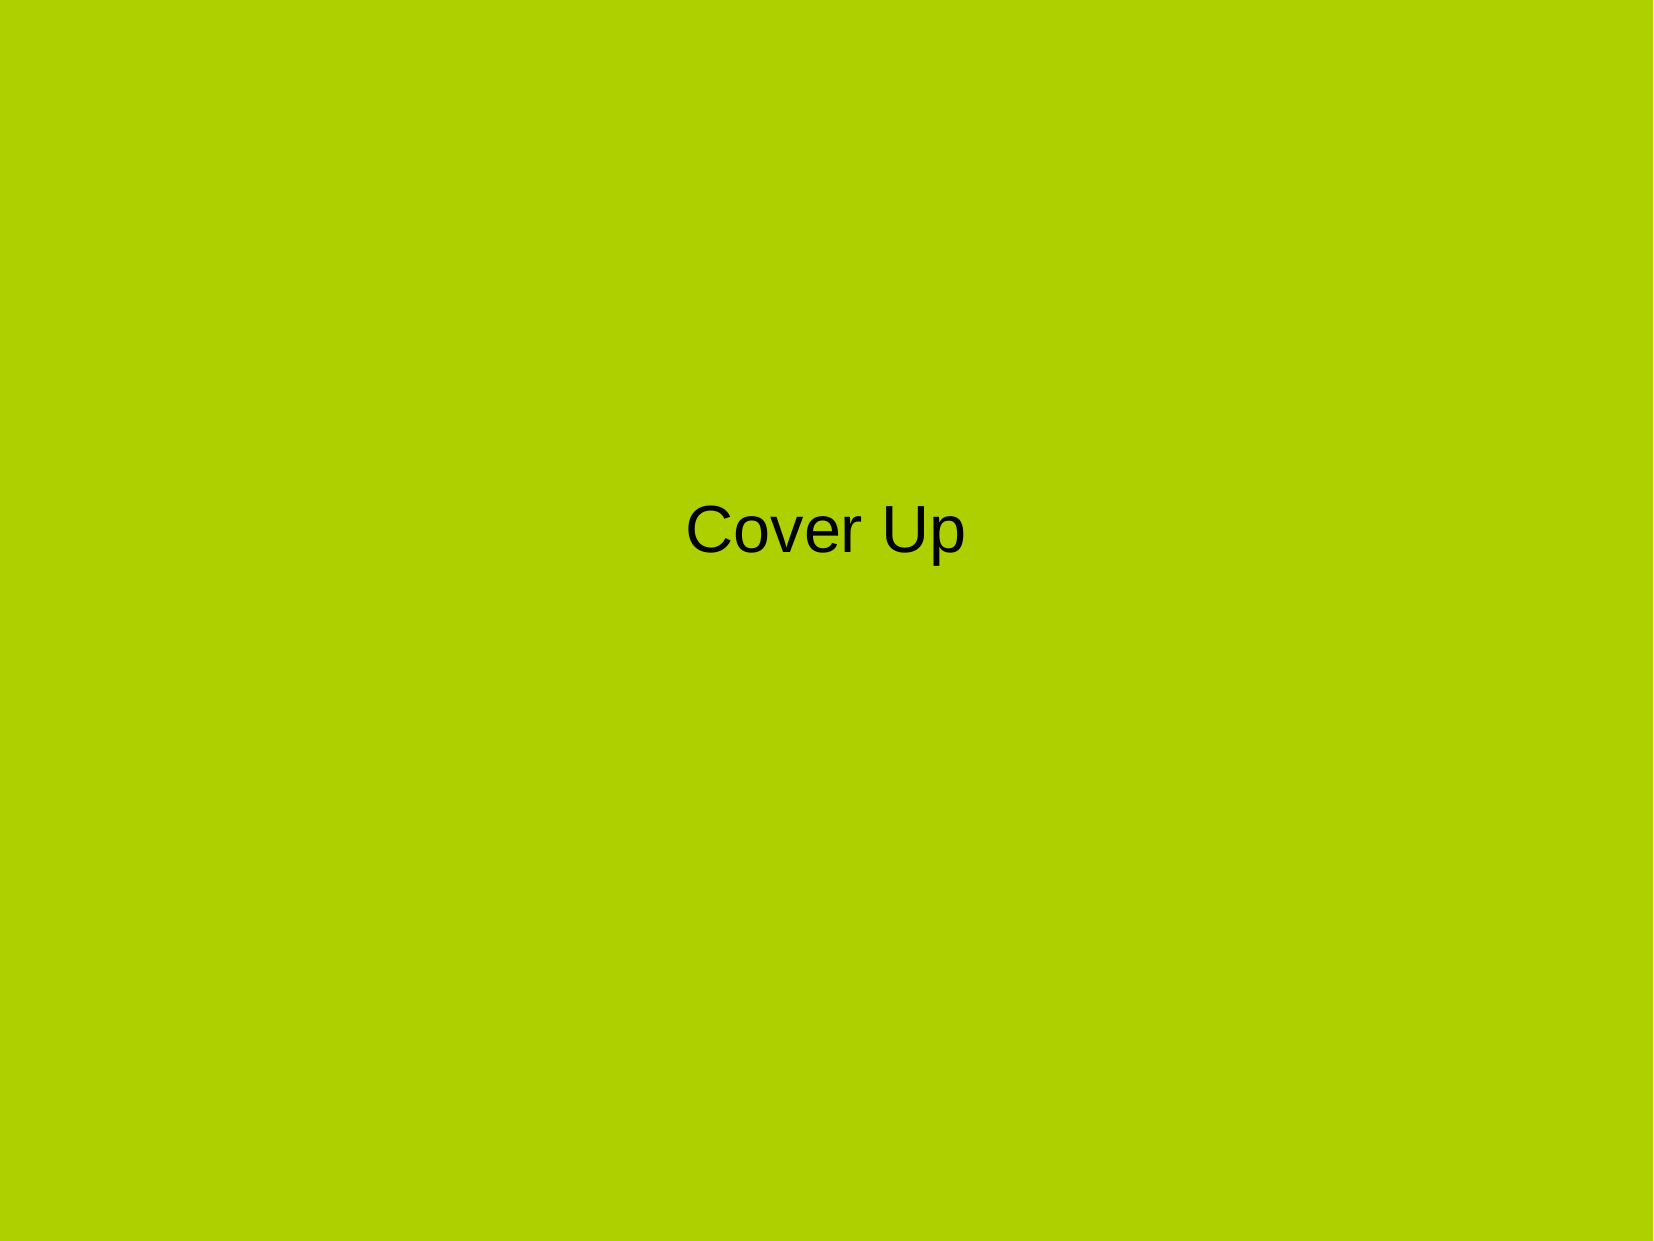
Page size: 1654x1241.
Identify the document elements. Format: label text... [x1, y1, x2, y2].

subtitle Cover Up [82, 49, 1571, 1010]
